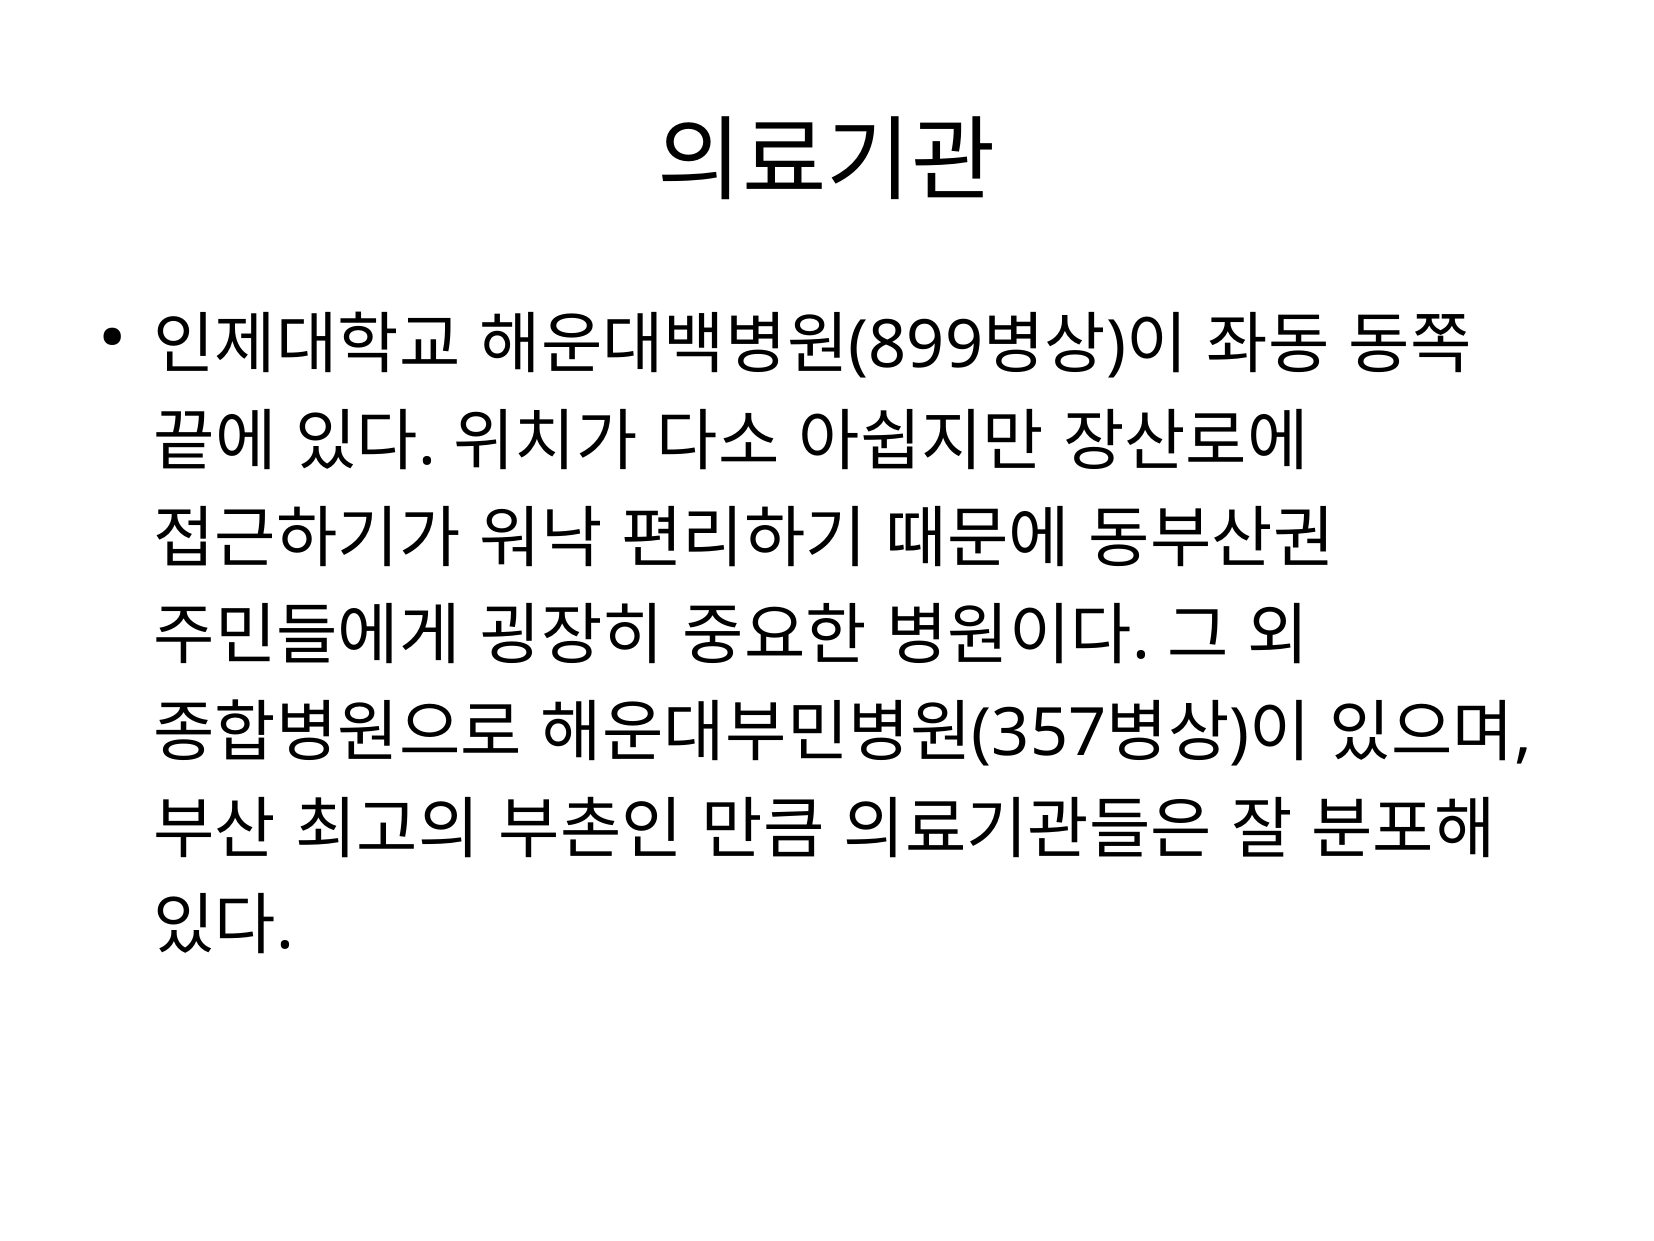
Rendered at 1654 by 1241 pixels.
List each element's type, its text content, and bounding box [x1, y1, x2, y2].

list 인제대학교 해운대백병원(899병상)이 좌동 동쪽 끝에 있다. 위치가 다소 아쉽지만 장산로에 접근하기가 워낙 편리하기 때문에 동부산권 주민들에게 굉장히 중요한 병원이다. 그 외 종합병원으로 해운대부민병원(357병상)이 있으며, 부산 최고의 부촌인 만큼 의료기관들은 잘 분포해 있다. [82, 290, 1571, 1109]
title 의료기관 [82, 49, 1571, 257]
